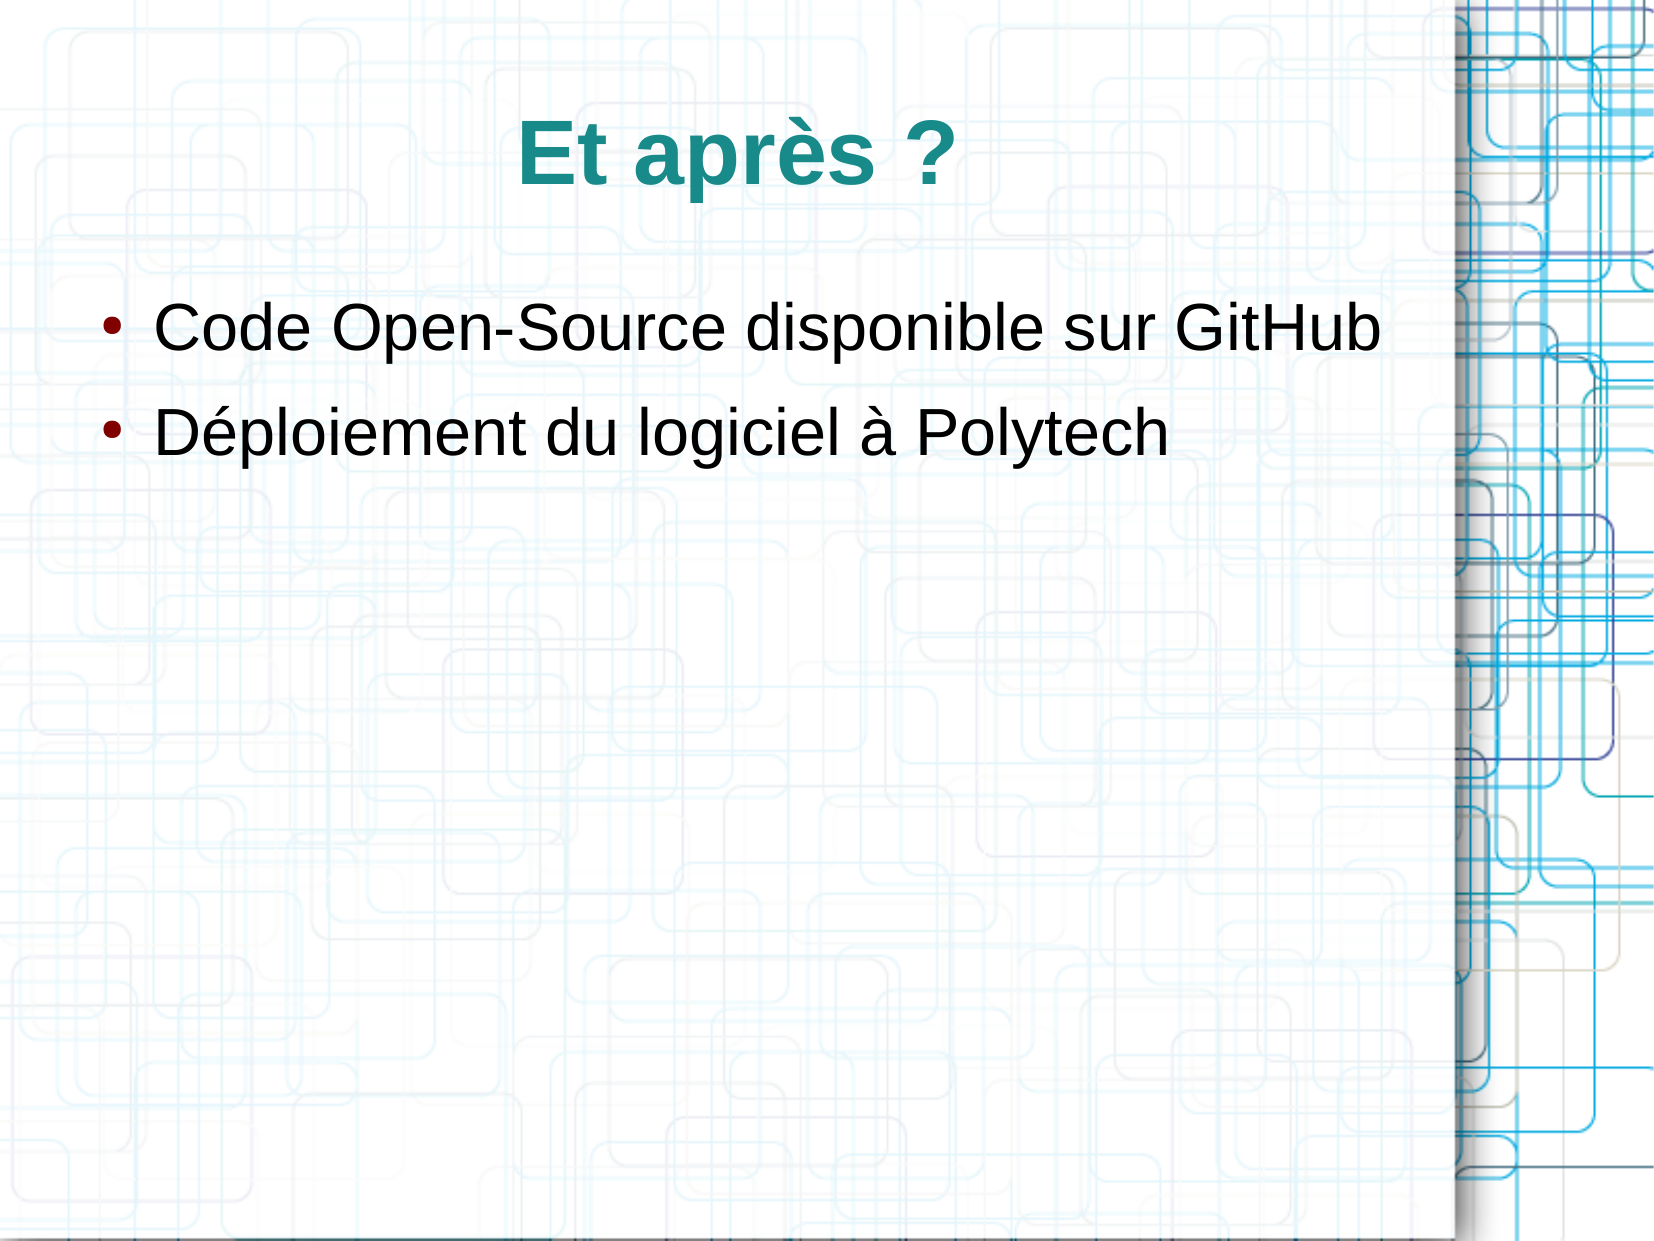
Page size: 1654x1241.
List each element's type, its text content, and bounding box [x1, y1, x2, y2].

title Et après ? [59, 49, 1418, 257]
picture [0, 0, 1654, 1241]
list Code Open-Source disponible sur GitHub Déploiement du logiciel à Polytech [82, 290, 1418, 1010]
